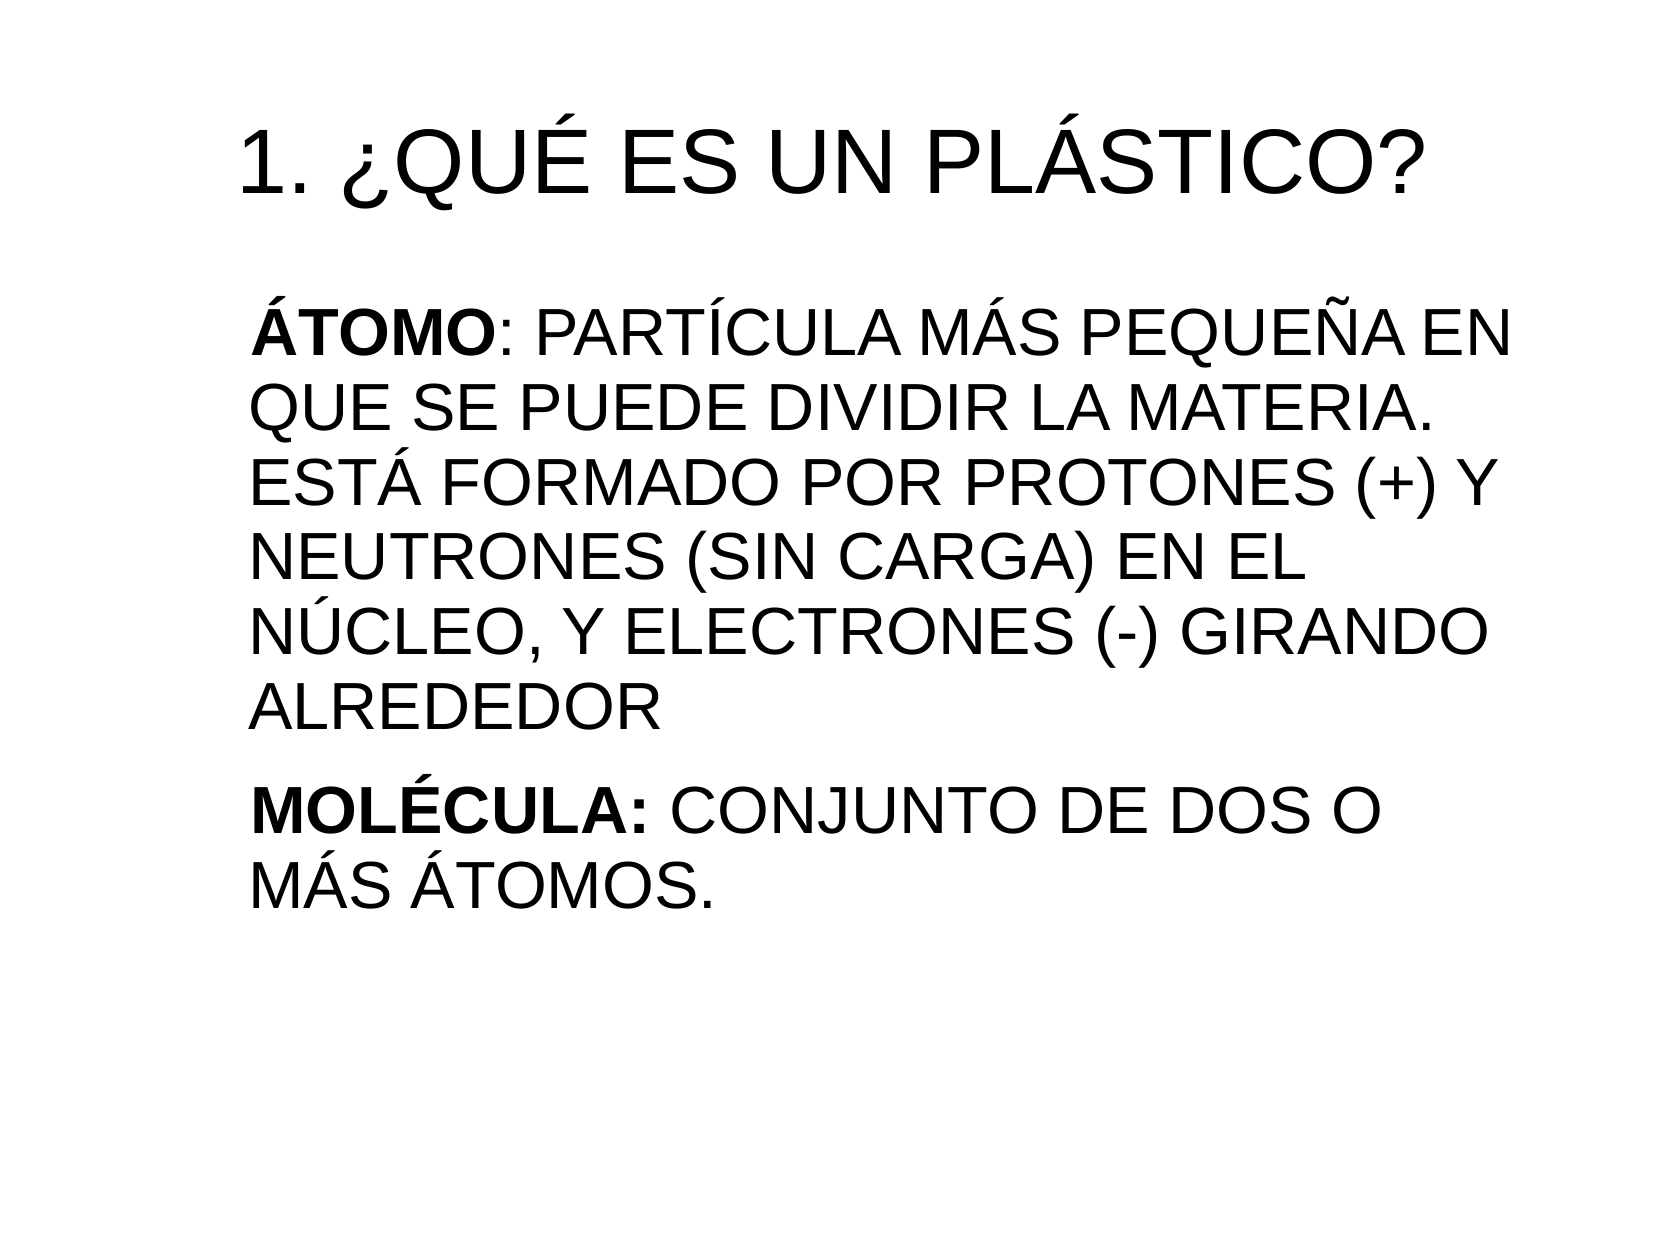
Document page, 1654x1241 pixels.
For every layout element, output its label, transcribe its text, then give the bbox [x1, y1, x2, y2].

title 1. ¿QUÉ ES UN PLÁSTICO? [88, 58, 1577, 266]
list ÁTOMO: PARTÍCULA MÁS PEQUEÑA EN QUE SE PUEDE DIVIDIR LA MATERIA. ESTÁ FORMADO POR PROTONES (+) Y NEUTRONES (SIN CARGA) EN EL NÚCLEO, Y ELECTRONES (-) GIRANDO ALREDEDOR MOLÉCULA: CONJUNTO DE DOS O MÁS ÁTOMOS. [177, 295, 1548, 1034]
